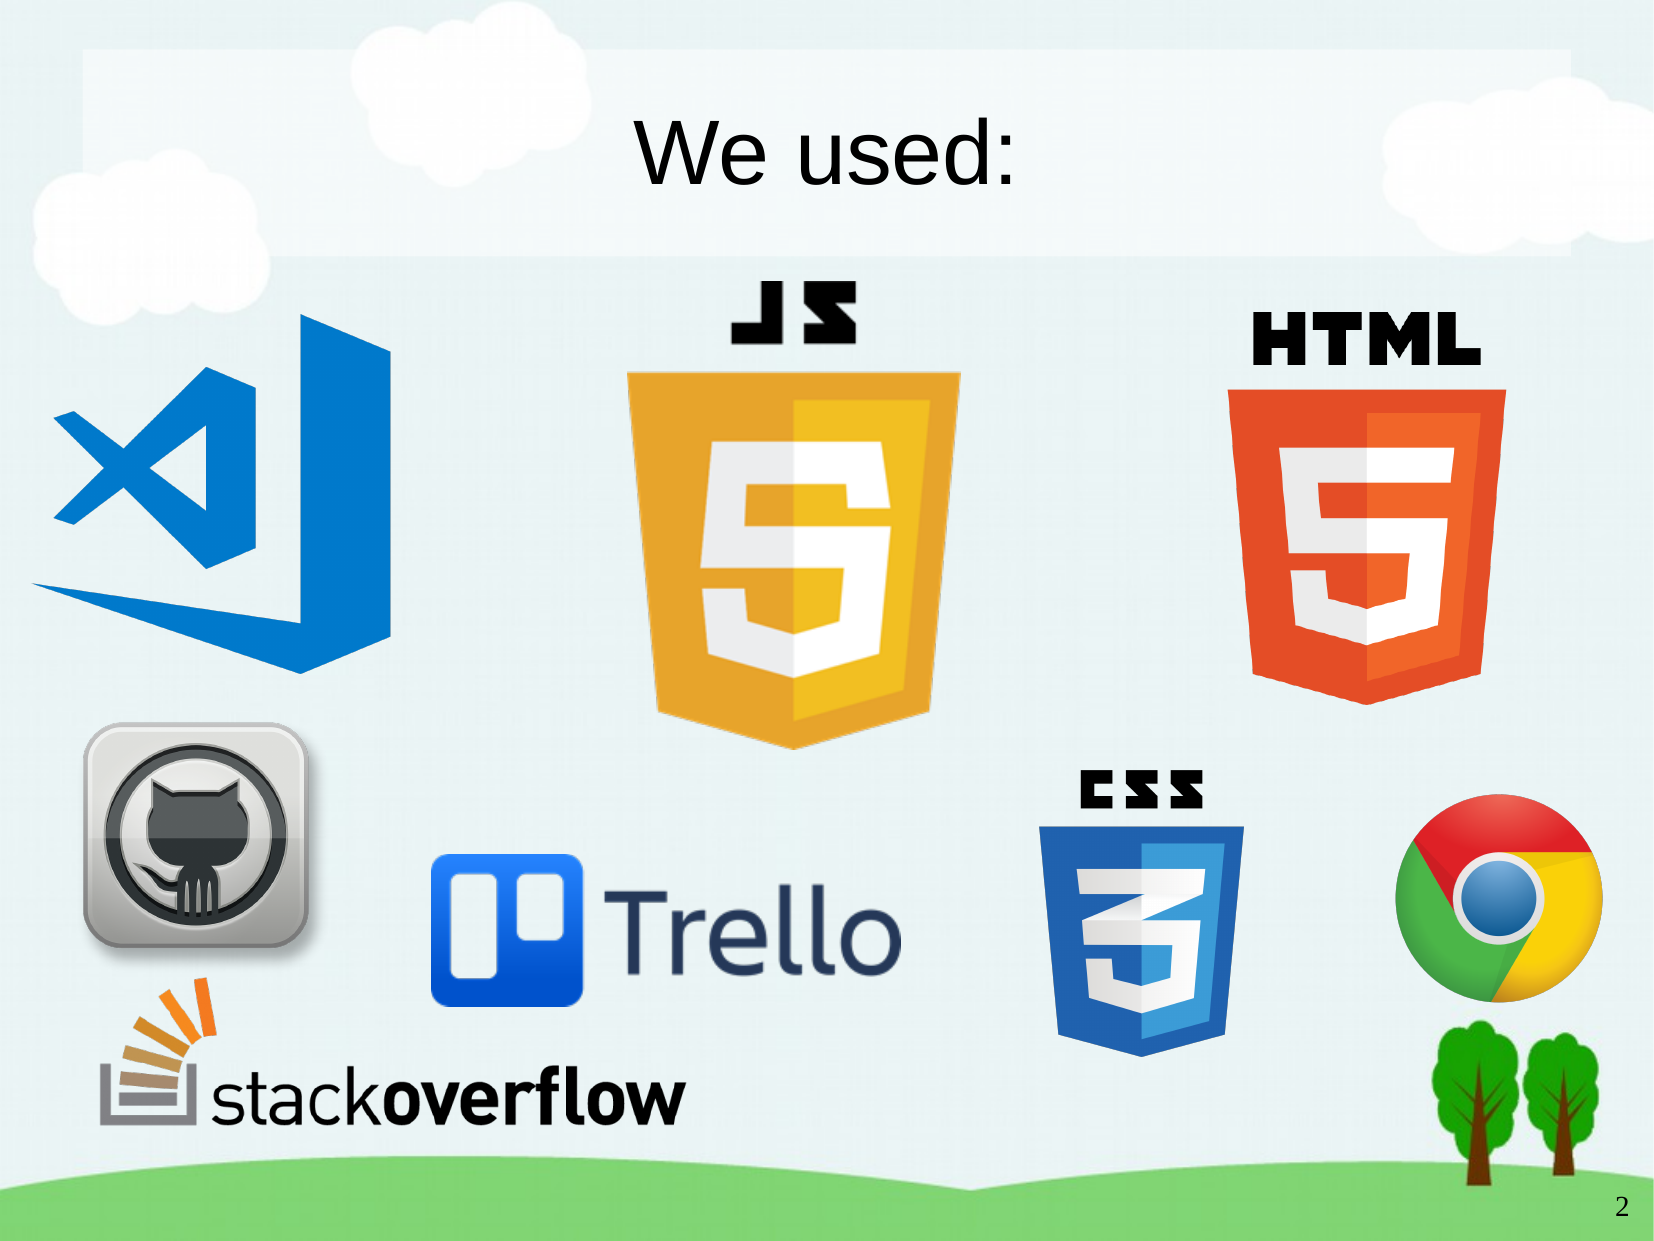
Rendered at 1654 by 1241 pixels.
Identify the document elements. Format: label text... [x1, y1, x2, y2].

picture [0, 0, 1654, 1241]
title We used: [82, 49, 1571, 257]
